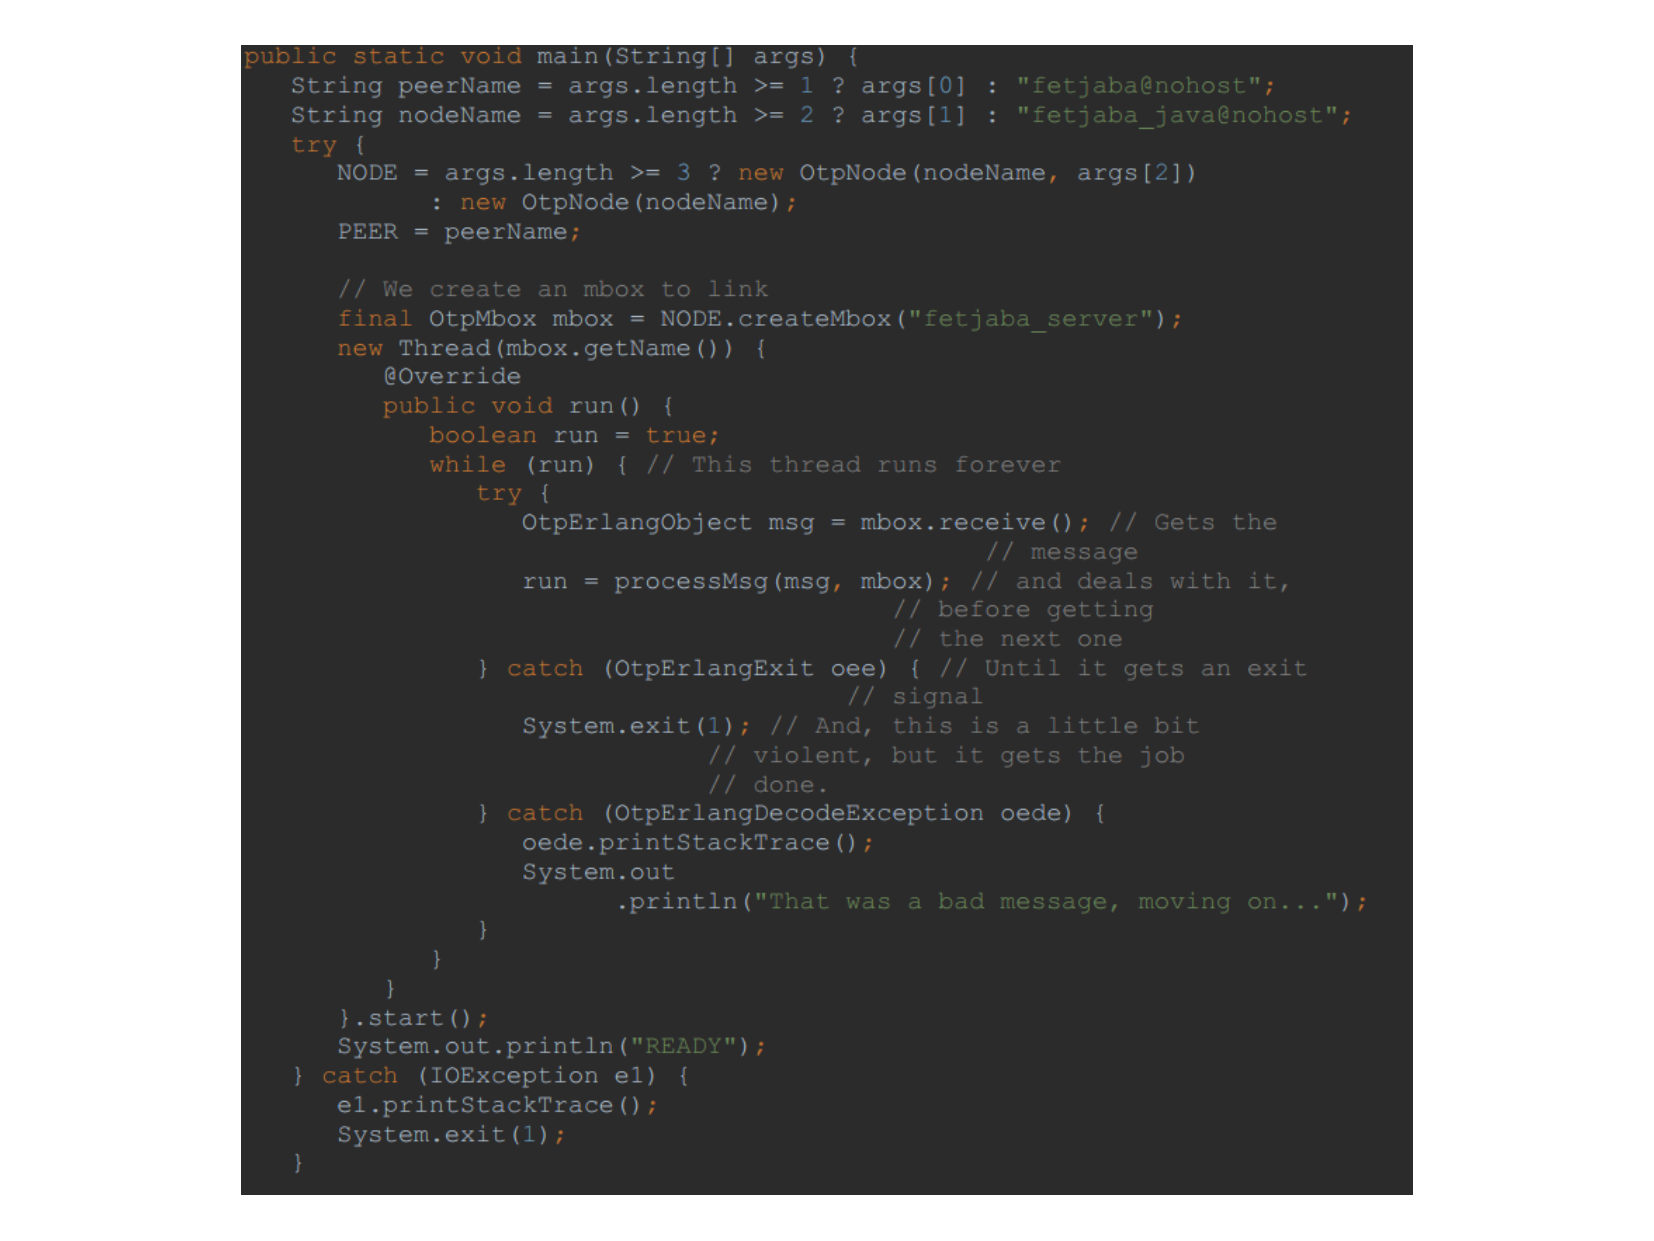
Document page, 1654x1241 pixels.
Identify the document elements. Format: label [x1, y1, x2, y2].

picture [241, 45, 1413, 1195]
